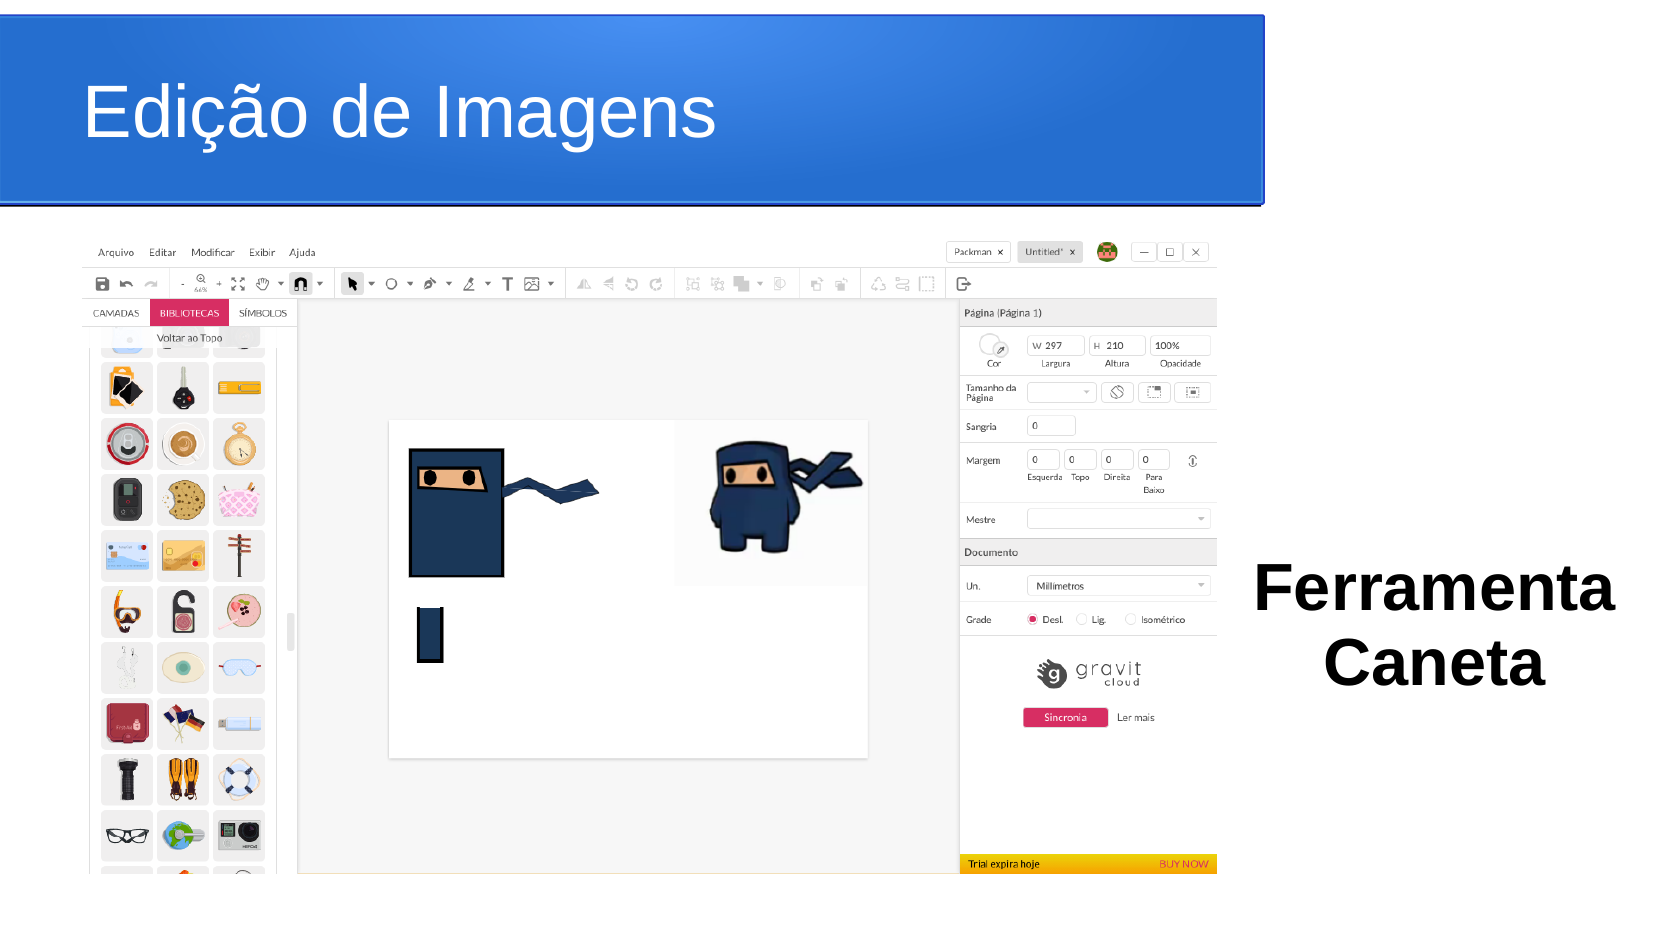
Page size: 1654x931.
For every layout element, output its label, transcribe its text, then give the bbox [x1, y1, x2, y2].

title Edição de Imagens [82, 35, 1235, 189]
picture [82, 236, 1217, 875]
subtitle Ferramenta Caneta [1217, 513, 1654, 737]
